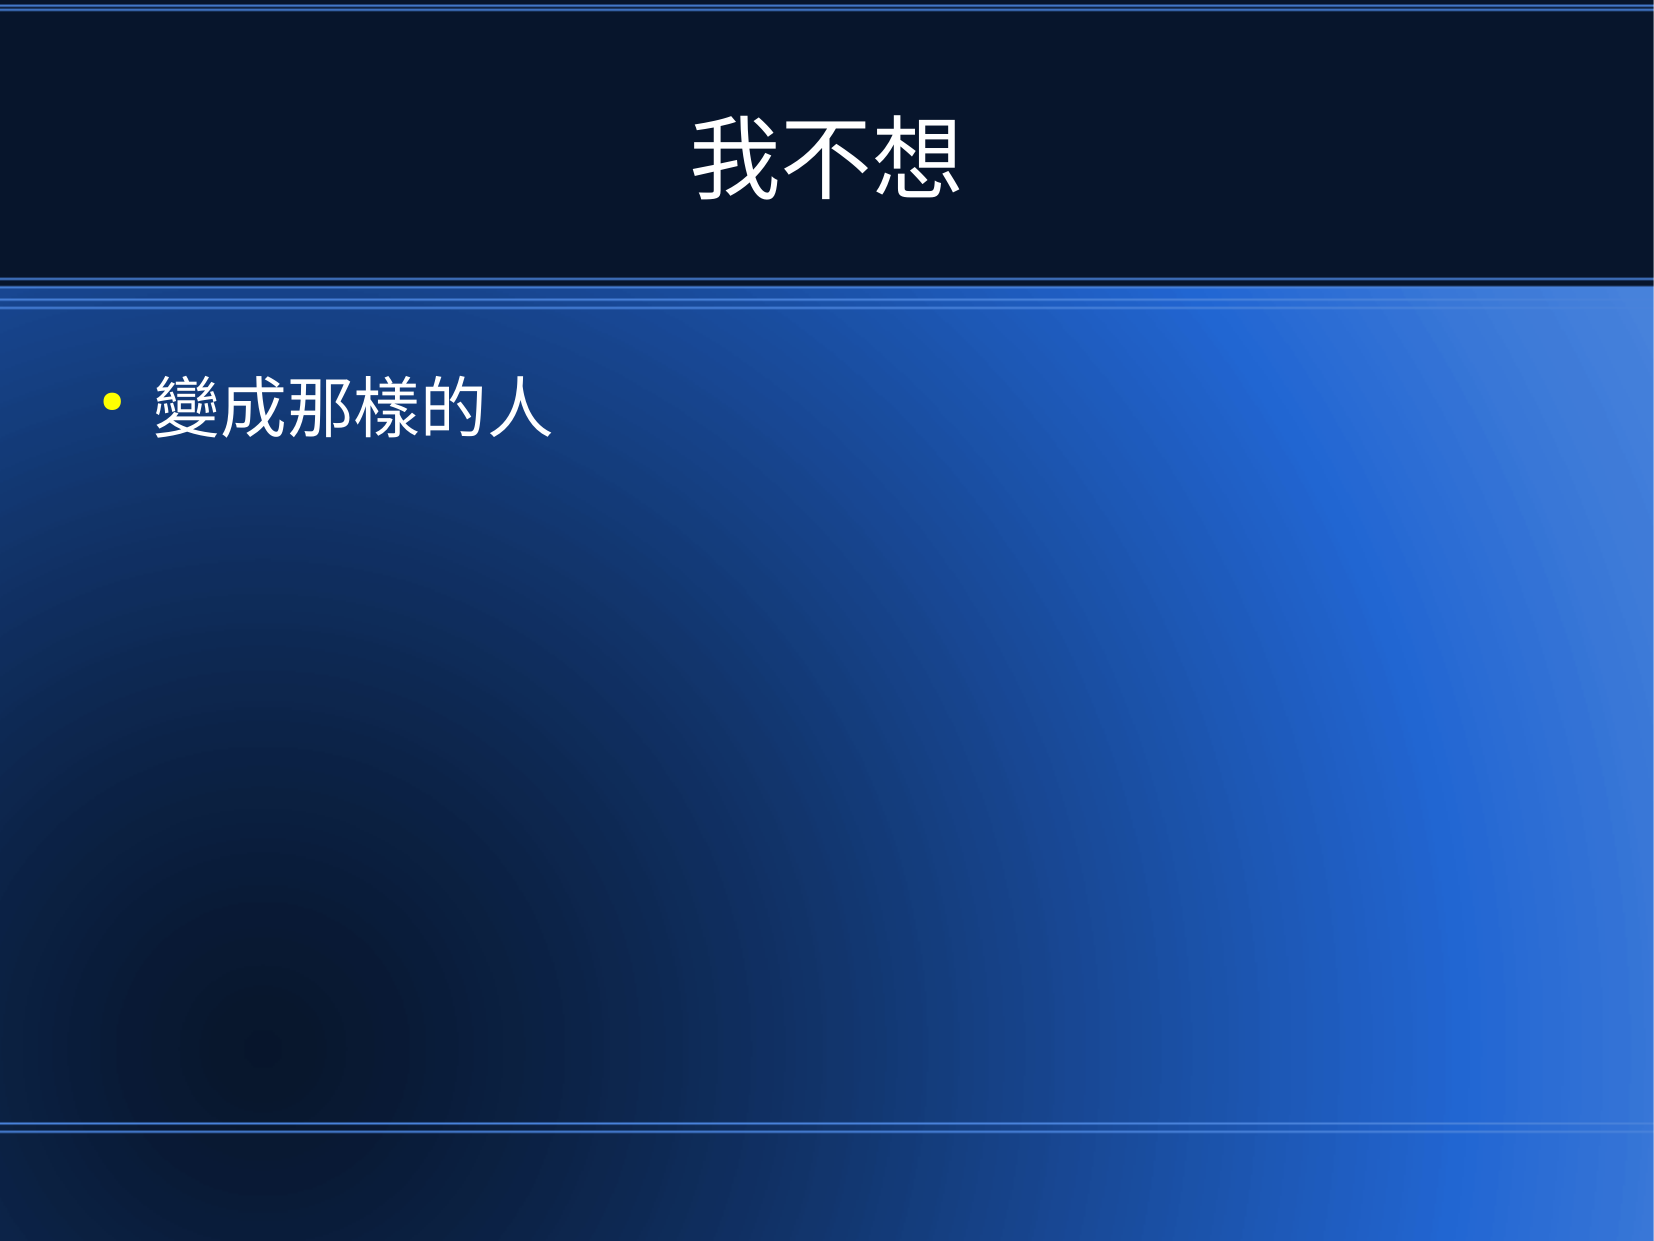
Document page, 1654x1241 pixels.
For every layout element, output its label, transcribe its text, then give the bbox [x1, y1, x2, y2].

title 我不想 [82, 49, 1571, 257]
list 變成那樣的人 [82, 355, 1571, 1075]
picture [0, 0, 1654, 1241]
